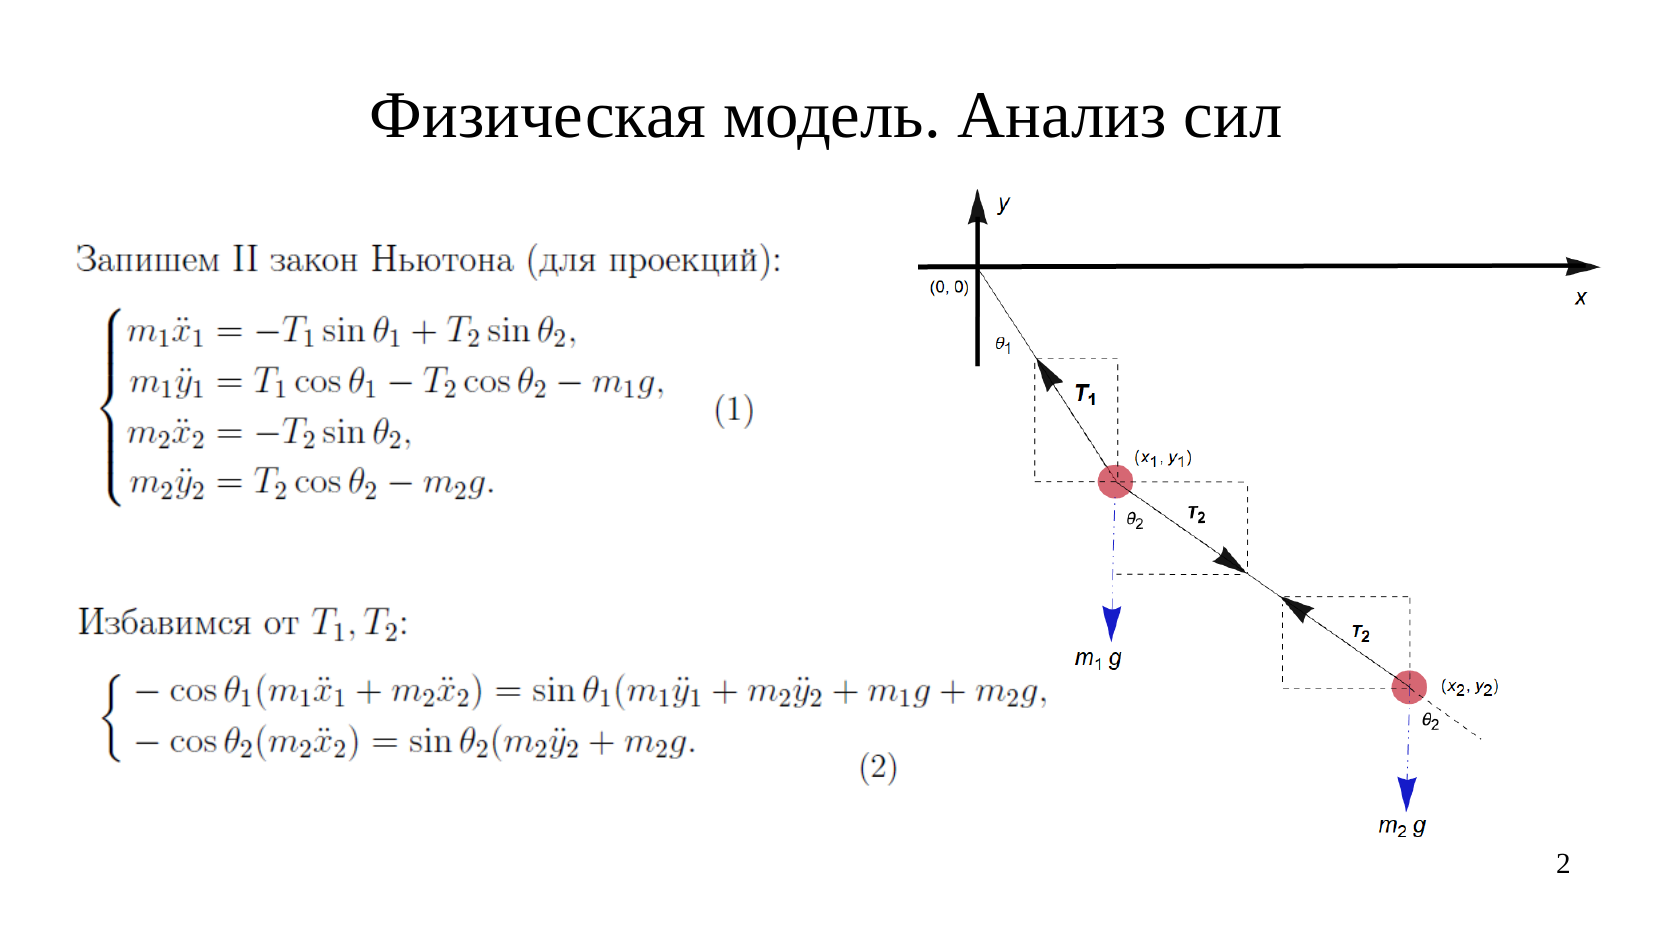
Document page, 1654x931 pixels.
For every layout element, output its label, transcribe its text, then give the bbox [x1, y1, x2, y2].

picture [704, 375, 762, 443]
picture [64, 177, 1612, 853]
title Физическая модель. Анализ сил [82, 37, 1571, 193]
picture [53, 223, 792, 522]
